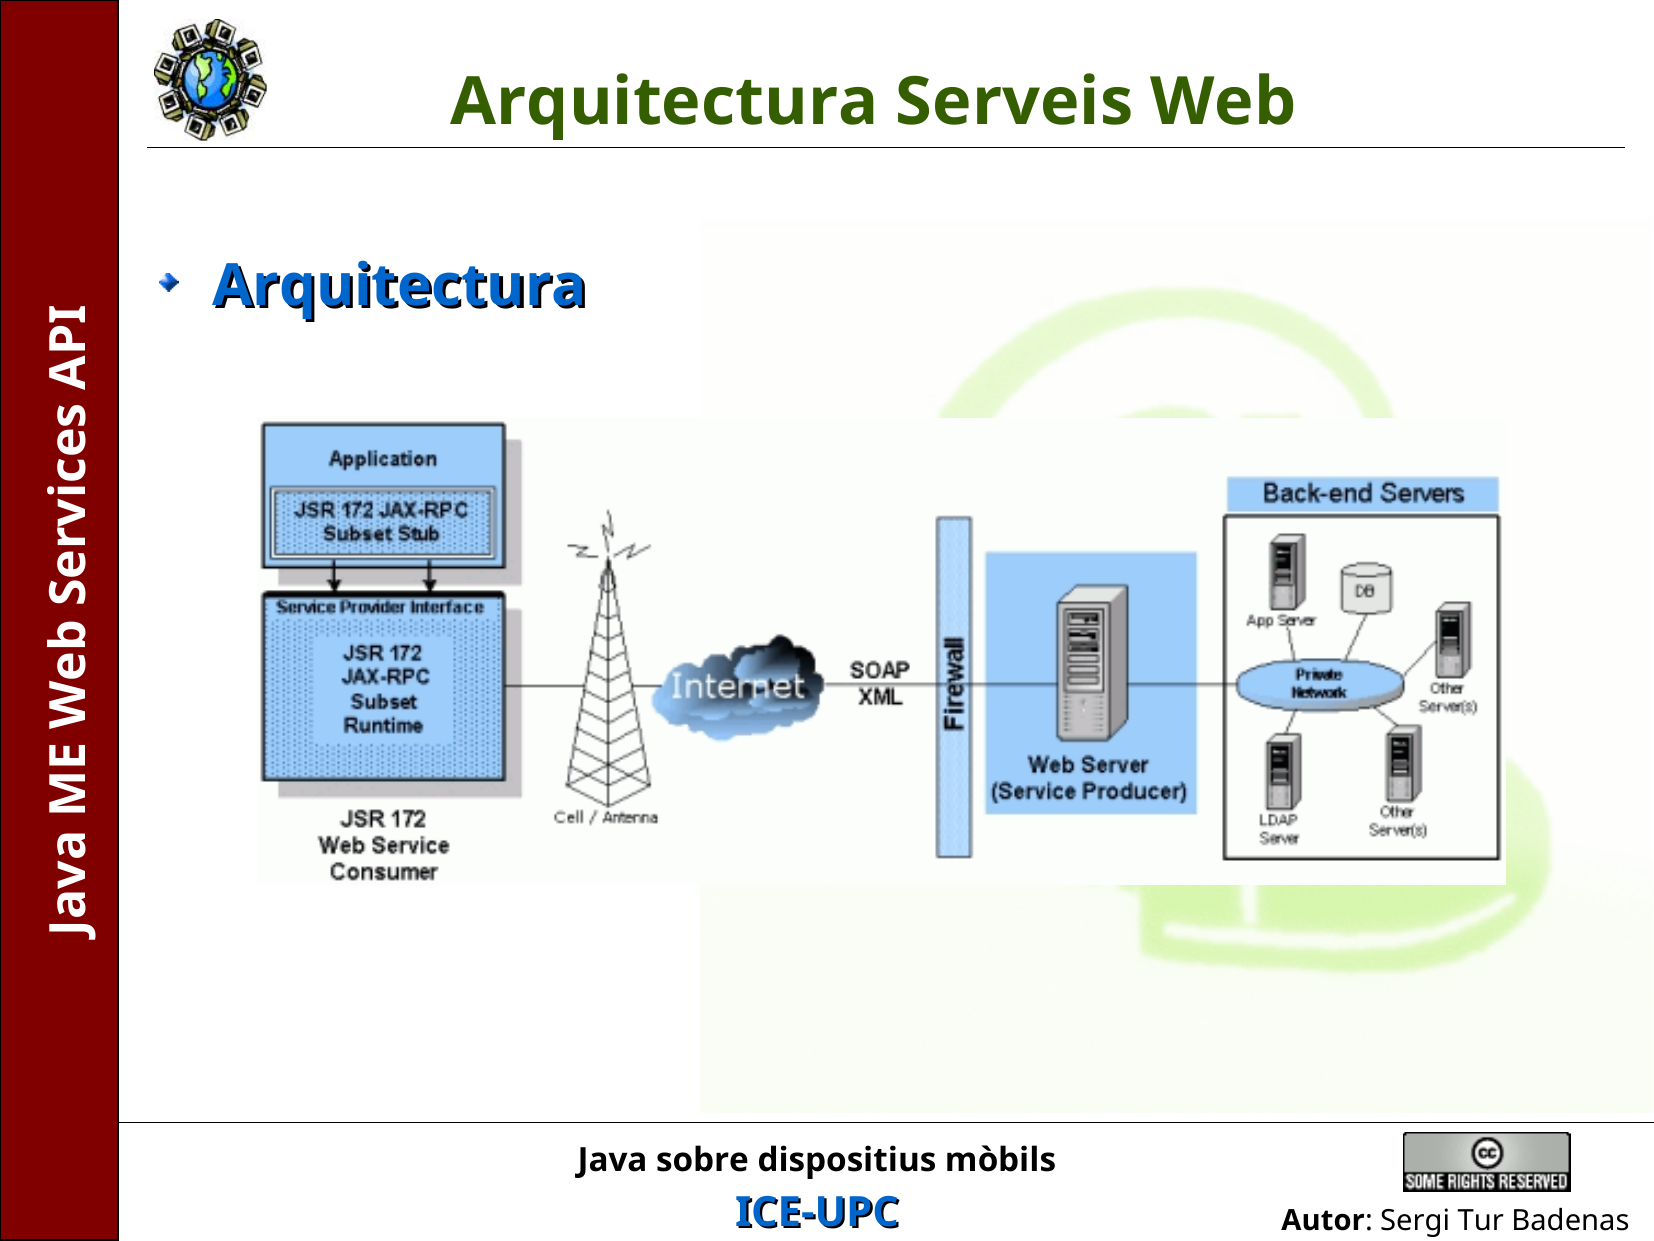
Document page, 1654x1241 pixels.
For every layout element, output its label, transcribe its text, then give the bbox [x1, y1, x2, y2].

picture [257, 418, 1506, 885]
picture [154, 19, 268, 56]
title Arquitectura Serveis Web [129, 56, 1619, 141]
list Arquitectura [141, 242, 1630, 1078]
picture [700, 217, 1654, 1113]
picture [1403, 1132, 1571, 1192]
